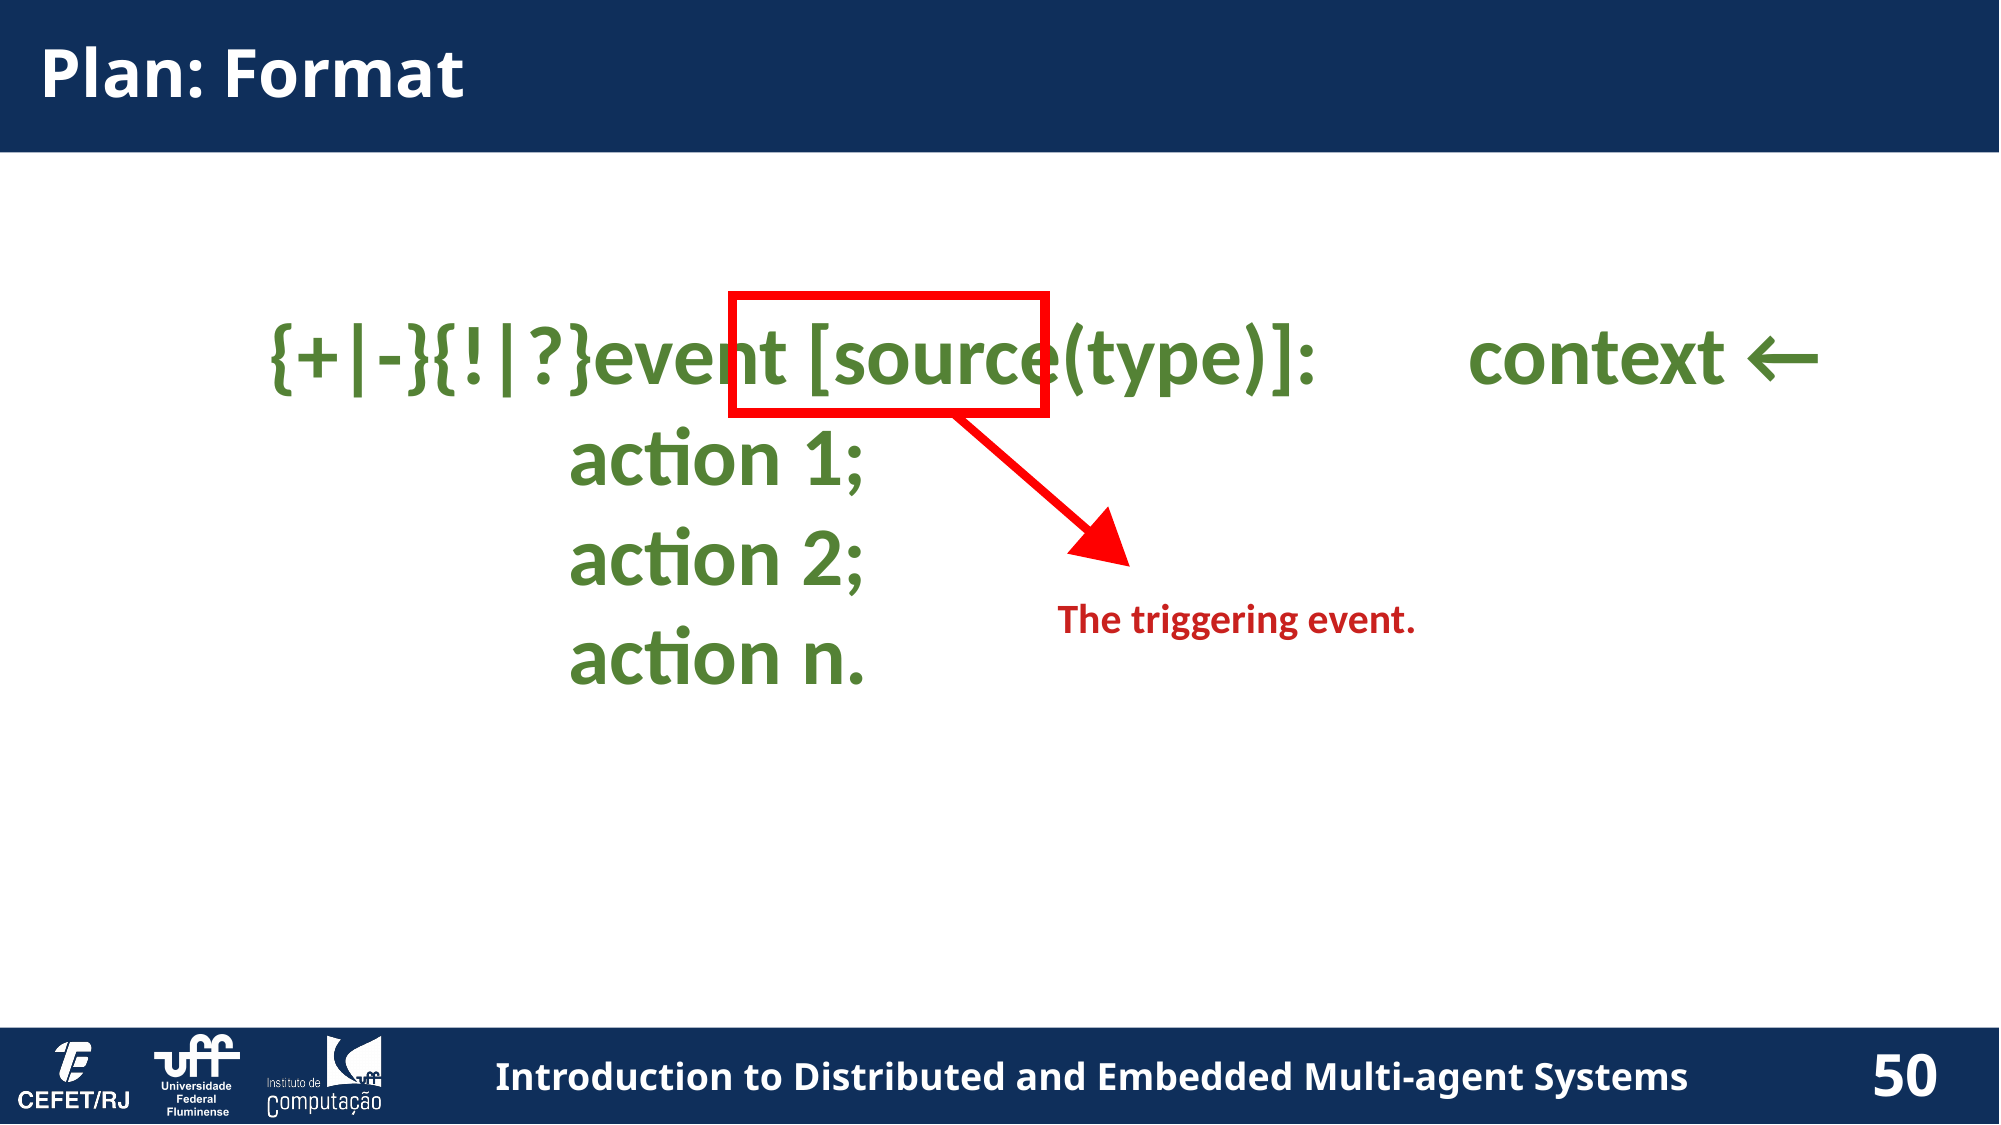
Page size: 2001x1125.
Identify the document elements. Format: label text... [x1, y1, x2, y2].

text_box Plan: Format [25, 23, 1999, 119]
picture [18, 1021, 129, 1125]
picture [153, 1033, 241, 1121]
text_box {+|-}{!|?}event [source(type)]: context ← action 1; action 2; action n. [253, 294, 1908, 710]
picture [265, 1033, 383, 1118]
text_box {+|-}{!|?}event [source(type)]: context ← action 1; action 2; action n. [737, 300, 1040, 408]
text_box The triggering event. [1015, 584, 1459, 650]
text_box [950, 409, 1130, 567]
